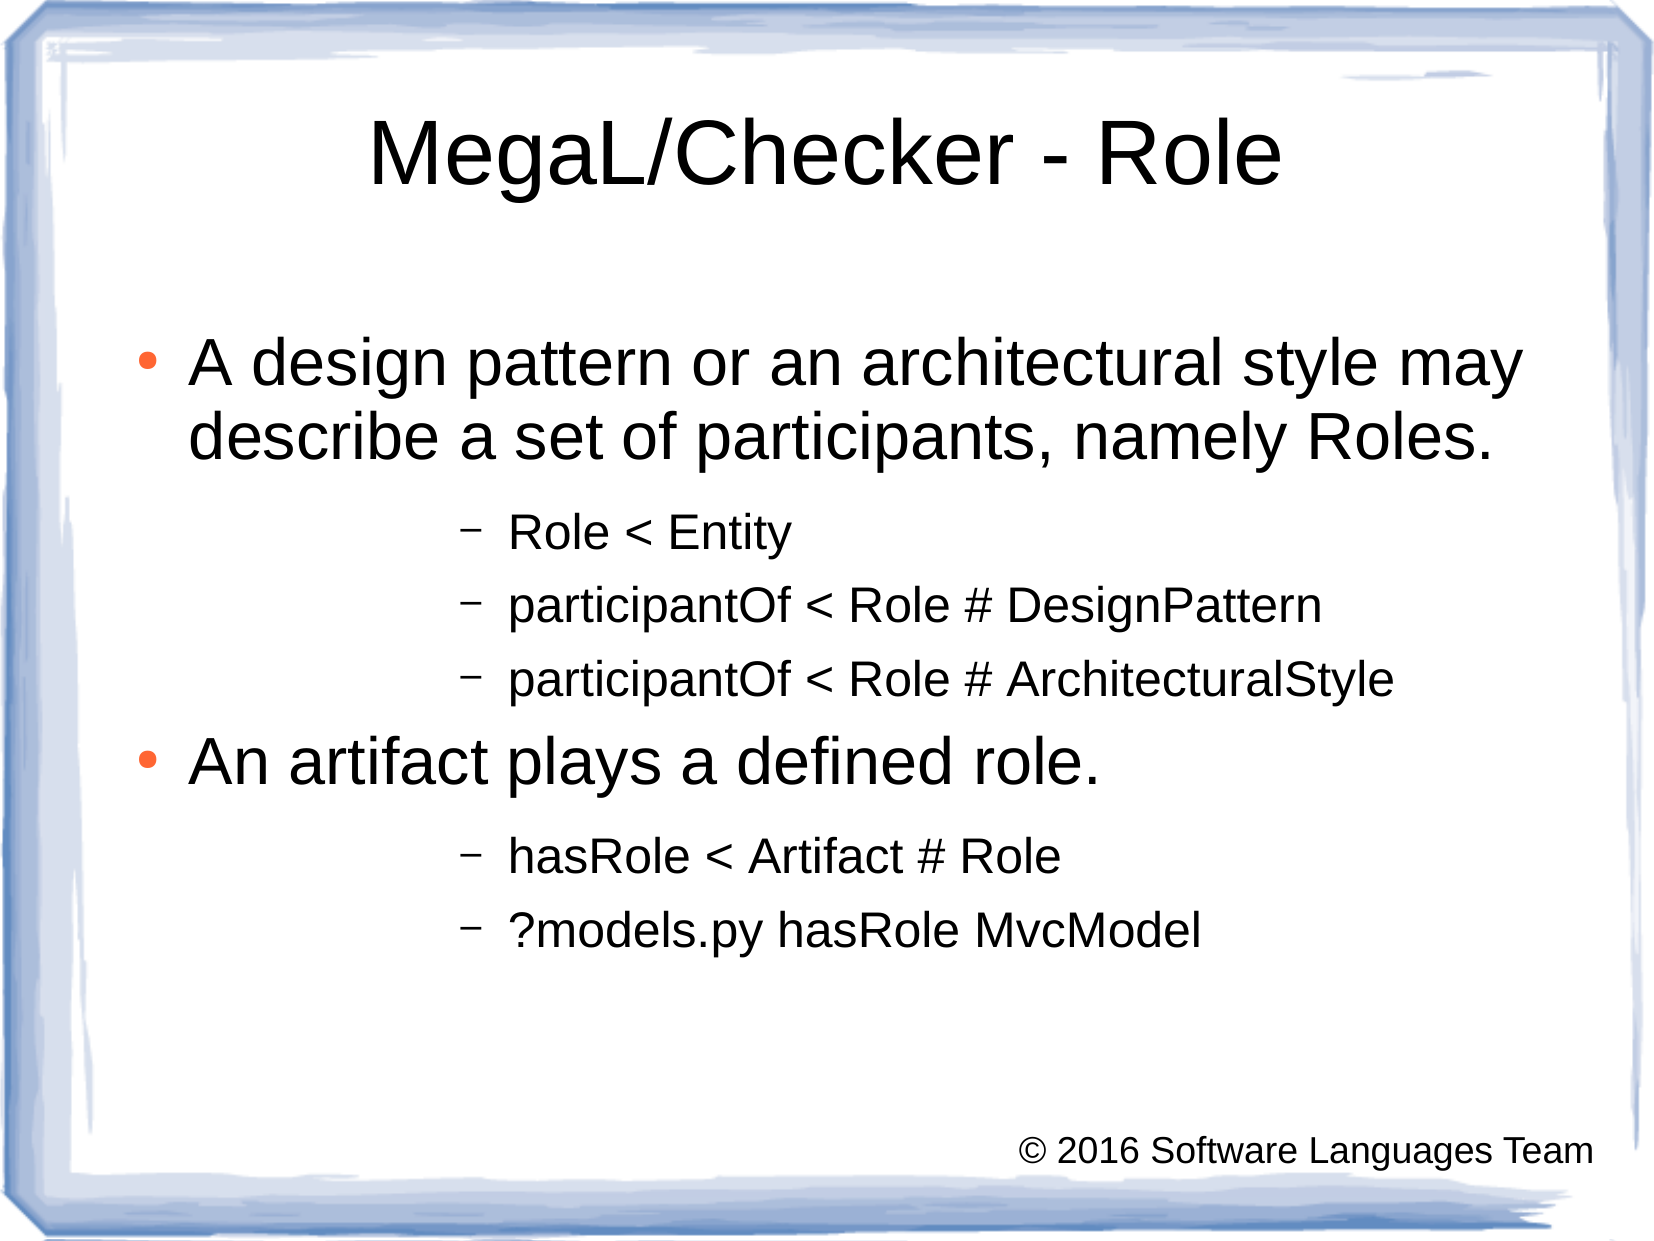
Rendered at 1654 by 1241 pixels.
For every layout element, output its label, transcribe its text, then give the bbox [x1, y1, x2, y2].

picture [0, 0, 1654, 1241]
text_box © 2016 Software Languages Team [1003, 1122, 1625, 1182]
title MegaL/Checker - Role [82, 49, 1571, 257]
list A design pattern or an architectural style may describe a set of participants, namely Roles. Role < Entity participantOf < Role # DesignPattern participantOf < Role # ArchitecturalStyle An artifact plays a defined role. hasRole < Artifact # Role ?models.py hasRole MvcModel [118, 324, 1571, 1004]
